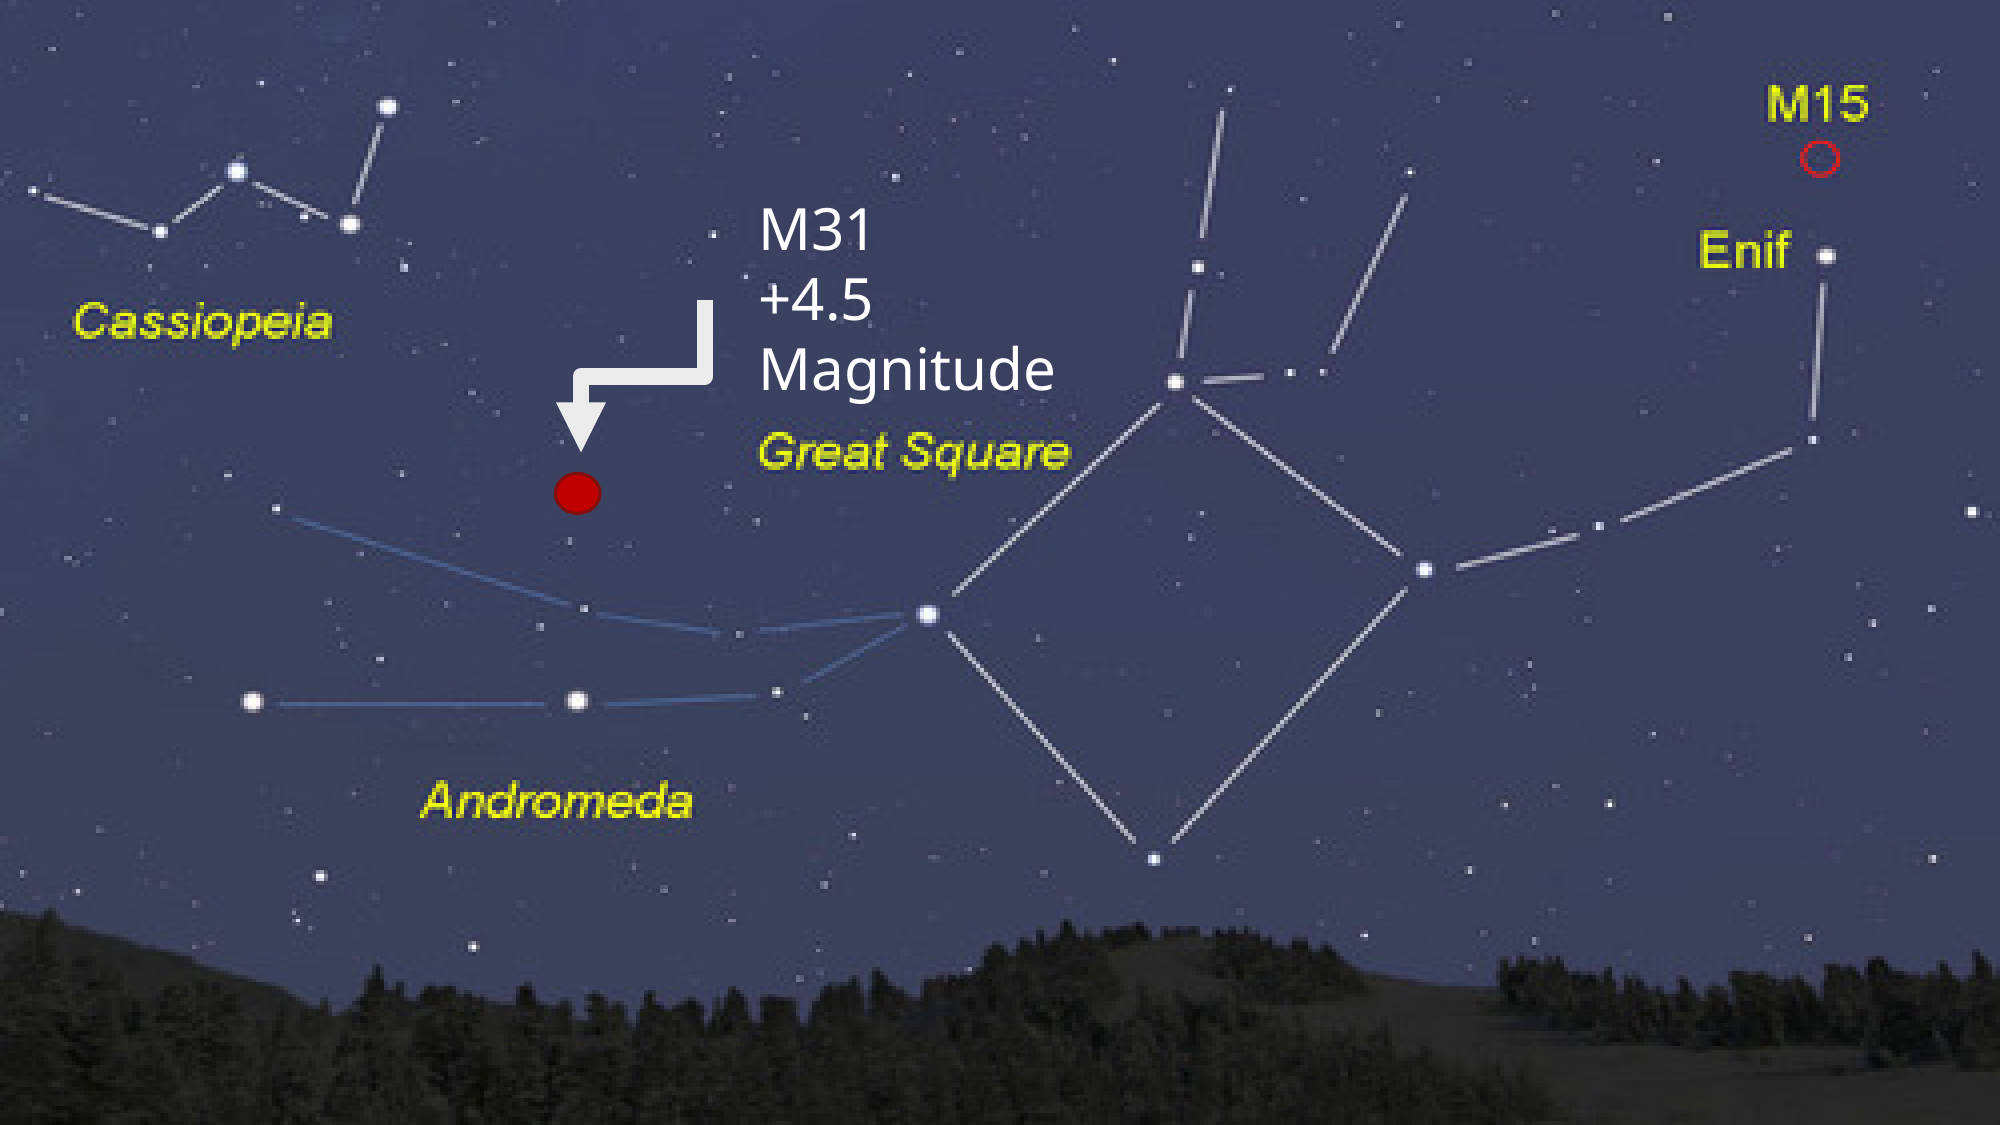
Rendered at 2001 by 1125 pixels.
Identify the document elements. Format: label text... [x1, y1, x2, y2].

text_box [555, 473, 601, 514]
text_box M31 +4.5 Magnitude [743, 185, 1093, 410]
picture [0, 0, 2000, 1125]
